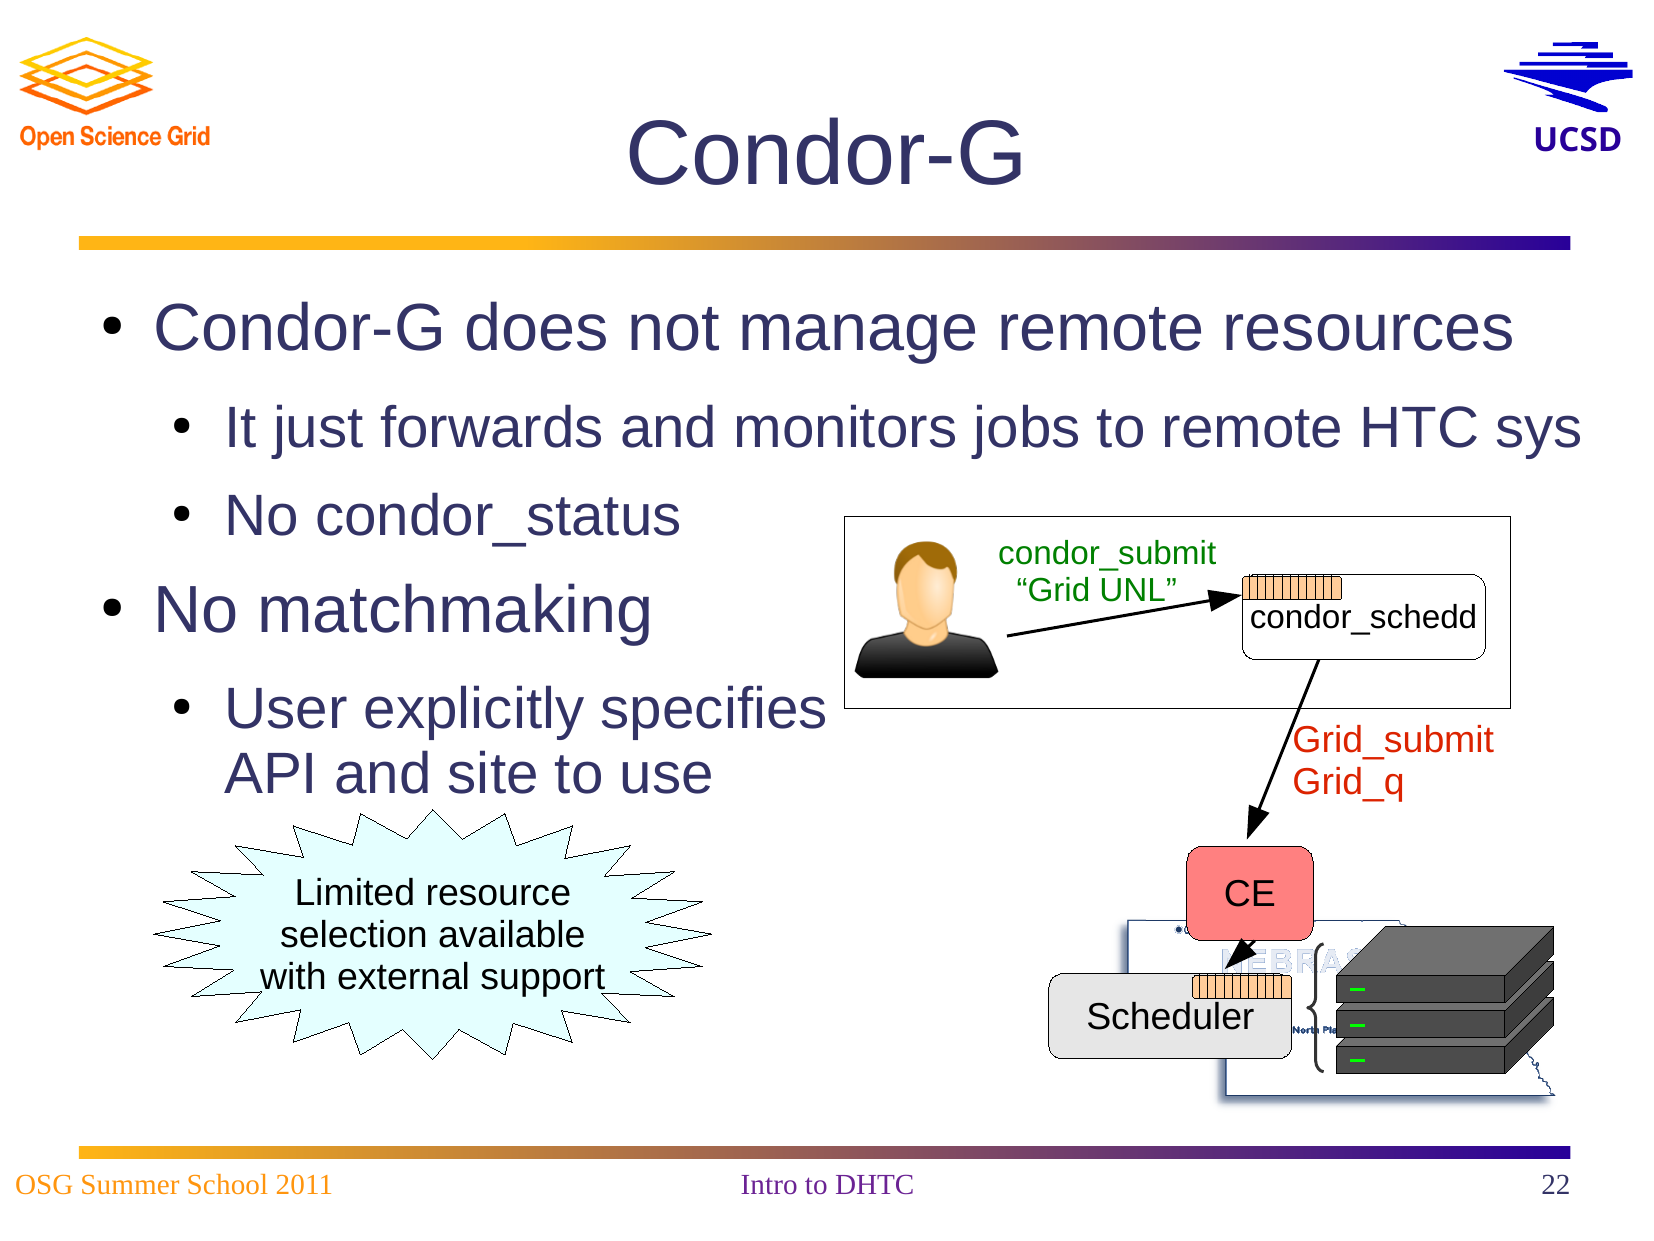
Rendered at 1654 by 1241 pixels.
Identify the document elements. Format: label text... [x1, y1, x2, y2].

picture [1110, 914, 1561, 1114]
text_box [1242, 576, 1342, 600]
text_box condor_schedd [1242, 574, 1486, 660]
text_box [1336, 997, 1554, 1074]
text_box condor_submit “Grid UNL” [983, 527, 1232, 617]
text_box Grid_submit Grid_q [1277, 711, 1510, 810]
picture [851, 531, 1002, 682]
text_box Limited resource selection available with external support [153, 809, 712, 1060]
picture [1495, 42, 1637, 118]
text_box [1336, 961, 1554, 1038]
text_box [1192, 975, 1292, 999]
text_box [1336, 926, 1554, 1003]
picture [0, 14, 229, 167]
text_box CE [1186, 846, 1314, 941]
text_box Scheduler [1048, 973, 1292, 1059]
title Condor-G [82, 49, 1571, 257]
list Condor-G does not manage remote resources It just forwards and monitors jobs to remote HTC sys No condor_status No matchmaking User explicitly specifies API and site to use [82, 290, 1620, 1109]
